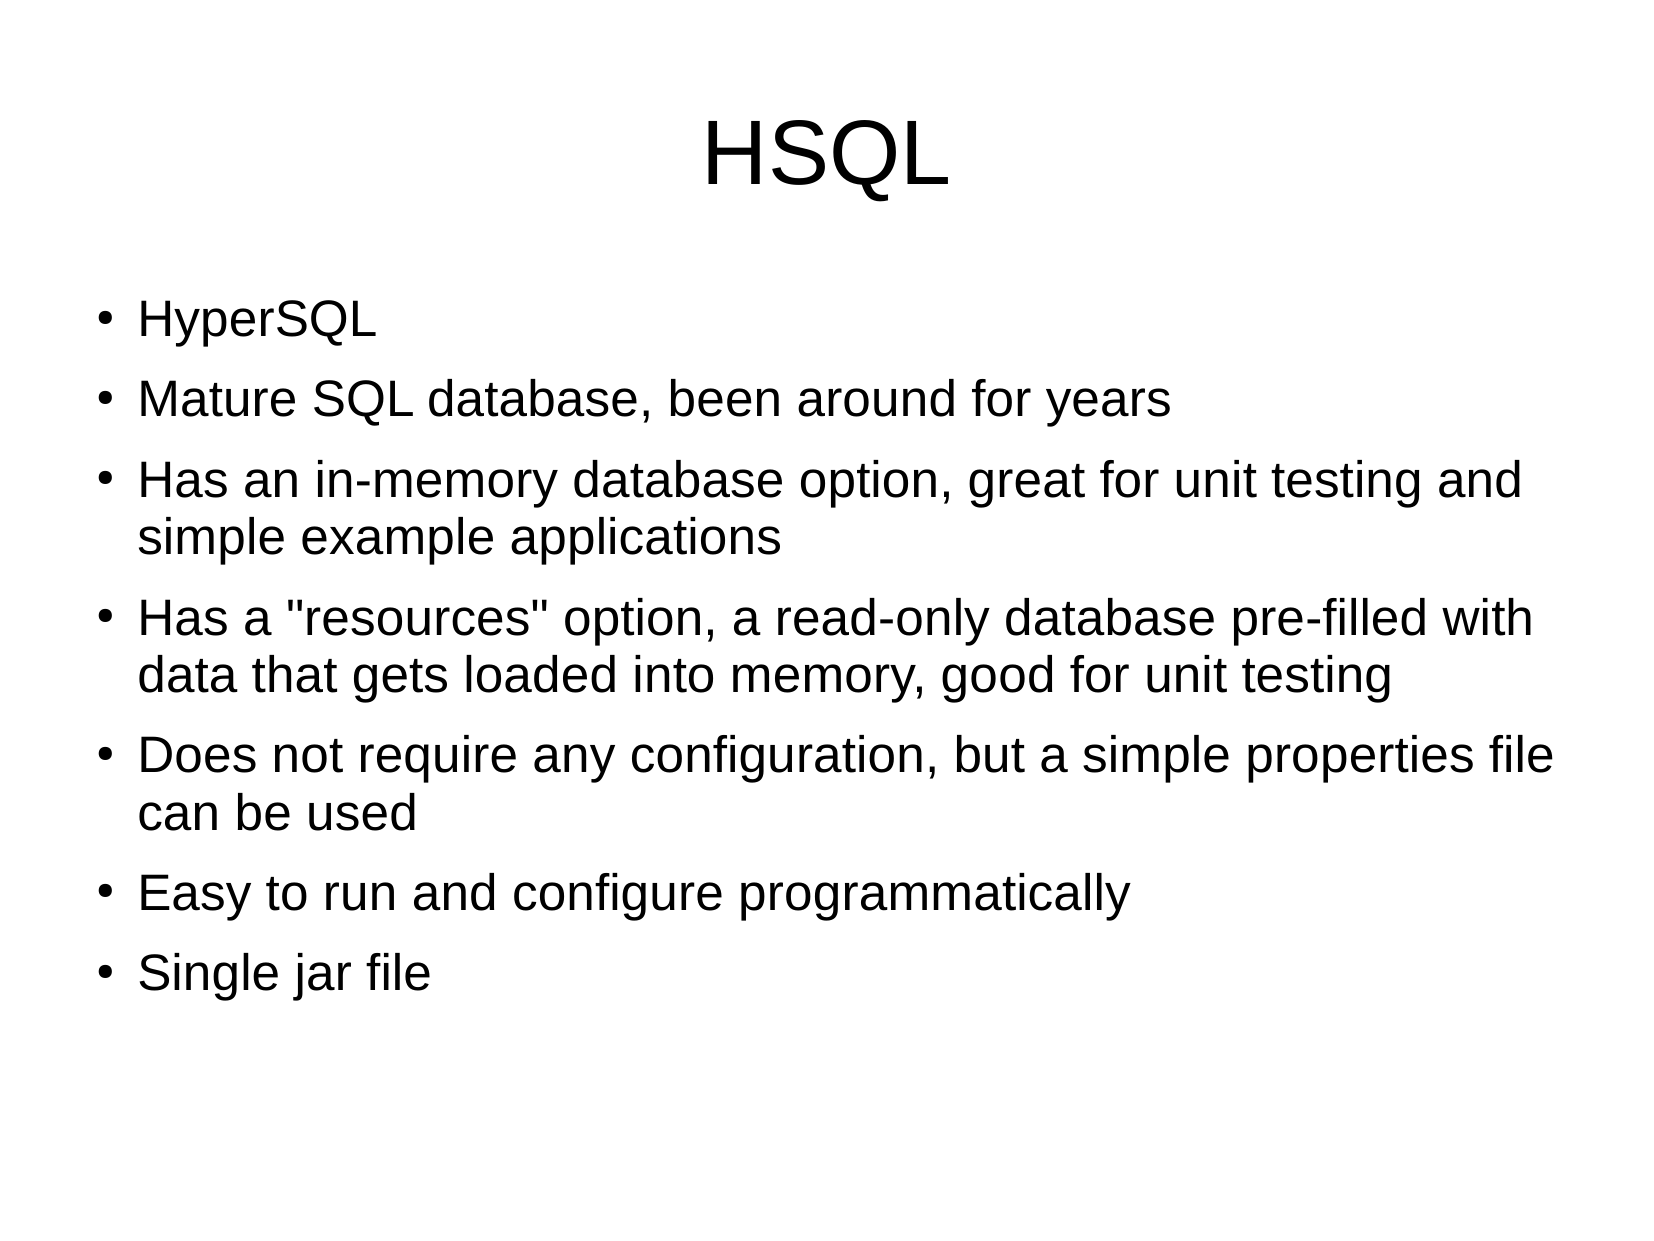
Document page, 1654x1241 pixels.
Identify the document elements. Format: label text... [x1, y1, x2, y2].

list HyperSQL Mature SQL database, been around for years Has an in-memory database option, great for unit testing and simple example applications Has a "resources" option, a read-only database pre-filled with data that gets loaded into memory, good for unit testing Does not require any configuration, but a simple properties file can be used Easy to run and configure programmatically Single jar file [82, 290, 1571, 1010]
title HSQL [82, 49, 1571, 257]
